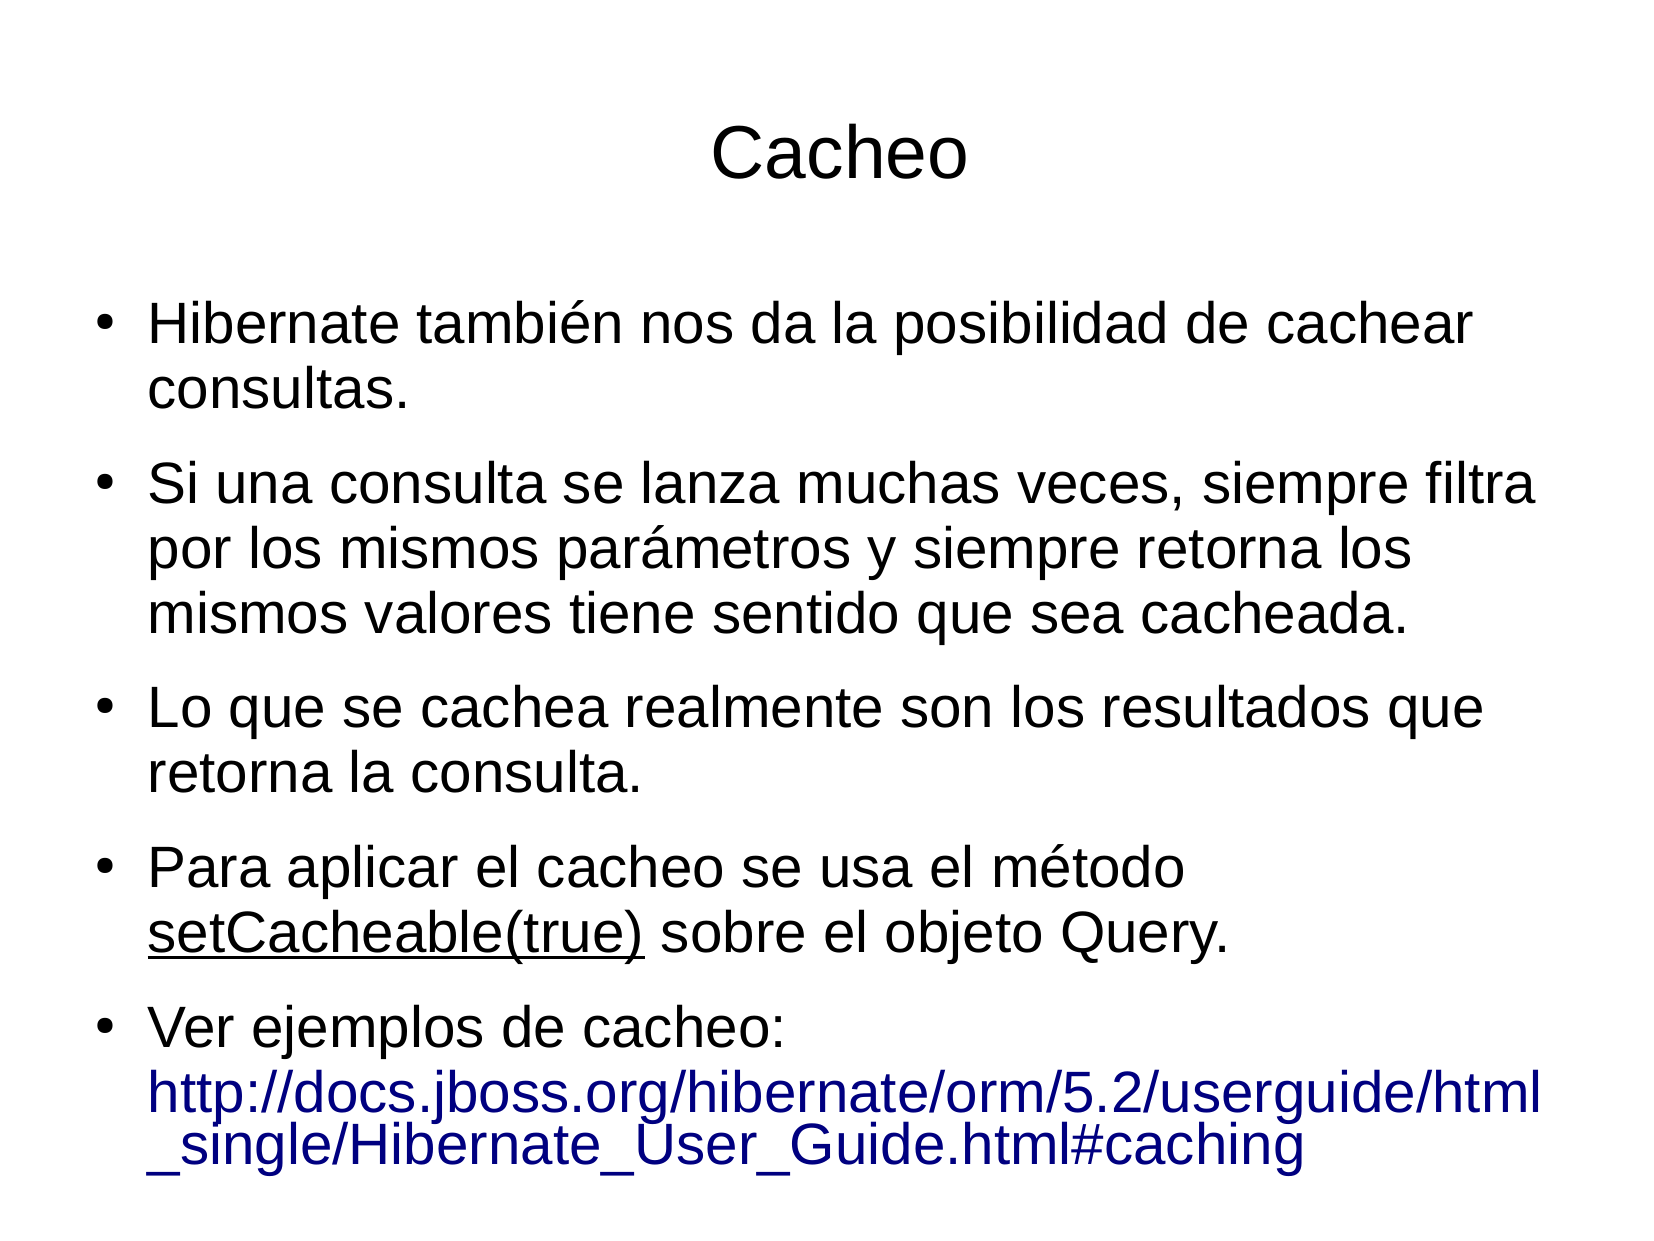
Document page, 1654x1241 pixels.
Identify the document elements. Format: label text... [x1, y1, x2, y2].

title Cacheo [82, 49, 1571, 257]
list Hibernate también nos da la posibilidad de cachear consultas. Si una consulta se lanza muchas veces, siempre filtra por los mismos parámetros y siempre retorna los mismos valores tiene sentido que sea cacheada. Lo que se cachea realmente son los resultados que retorna la consulta. Para aplicar el cacheo se usa el método setCacheable(true) sobre el objeto Query. Ver ejemplos de cacheo: http://docs.jboss.org/hibernate/orm/5.2/userguide/html_single/Hibernate_User_Guide.html#caching [76, 291, 1565, 1217]
